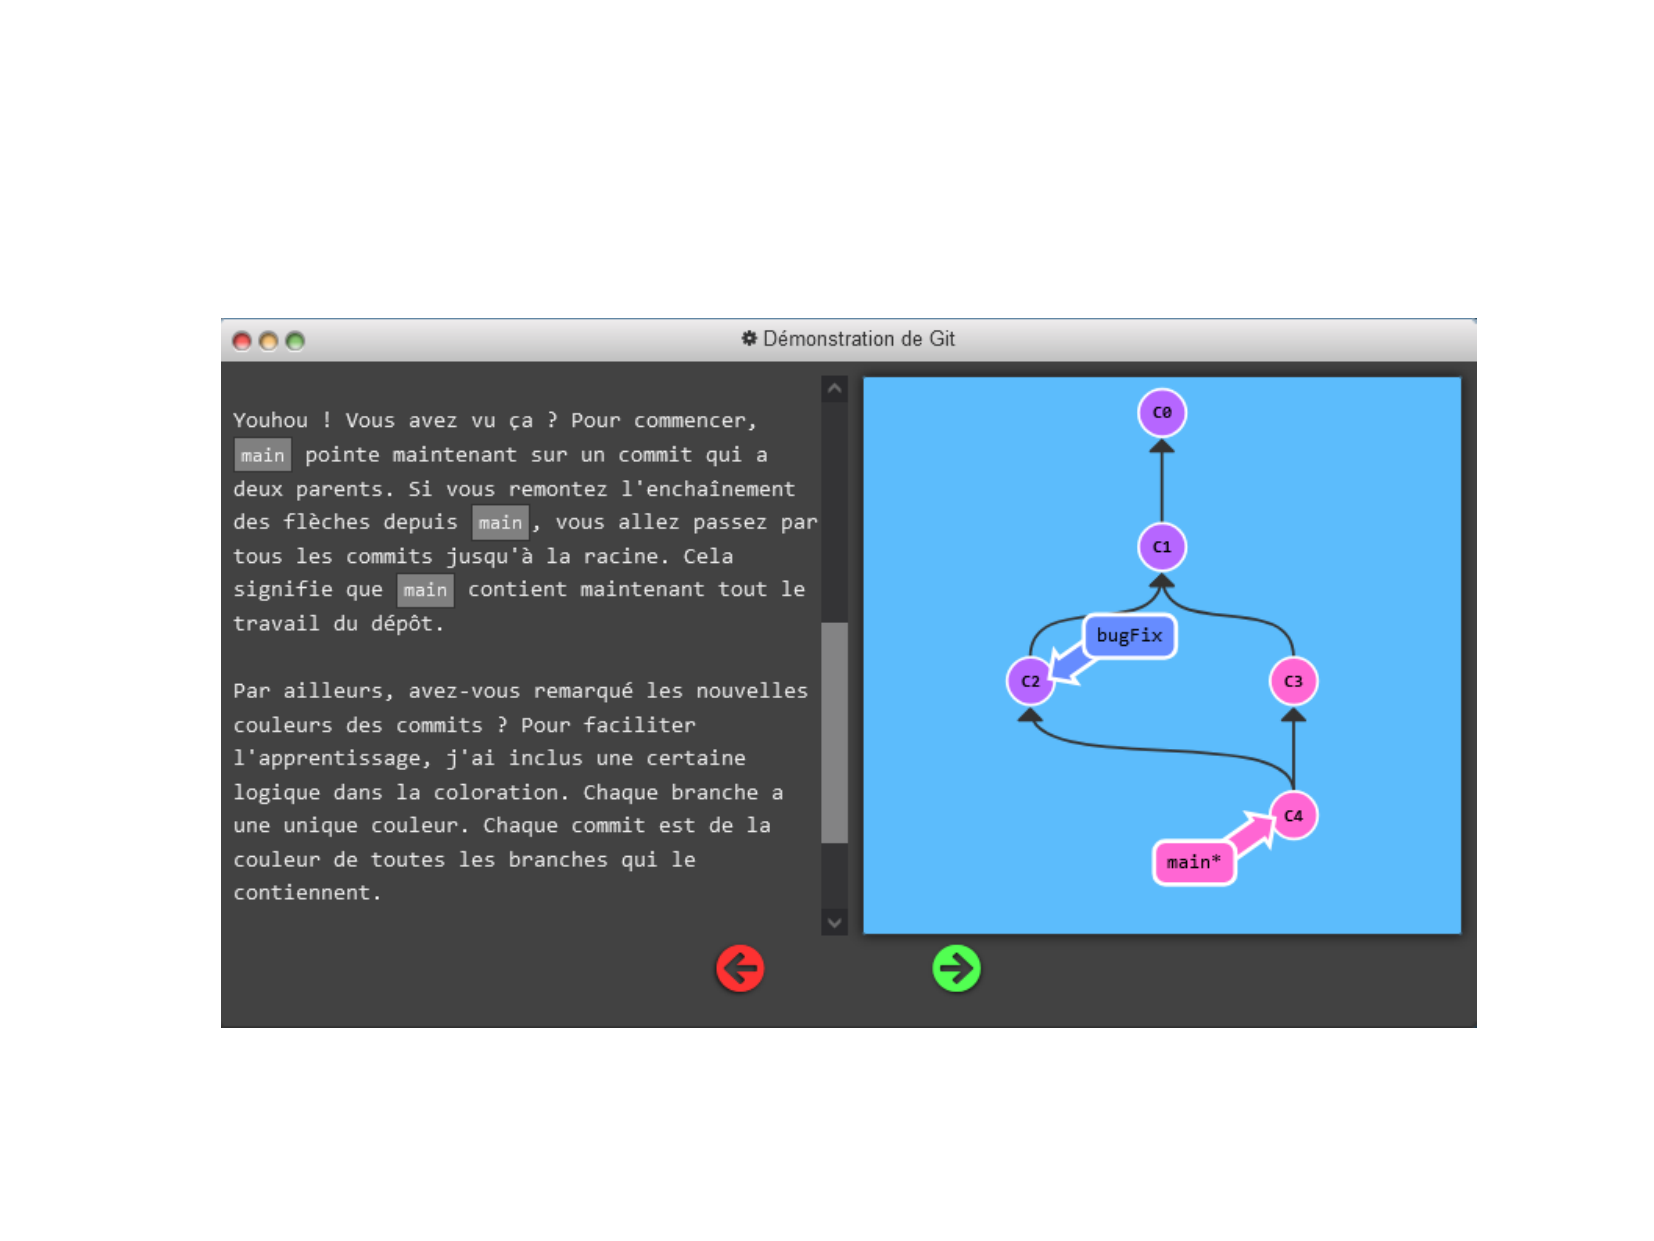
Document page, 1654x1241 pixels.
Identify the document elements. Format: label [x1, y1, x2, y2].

picture [221, 318, 1477, 1028]
